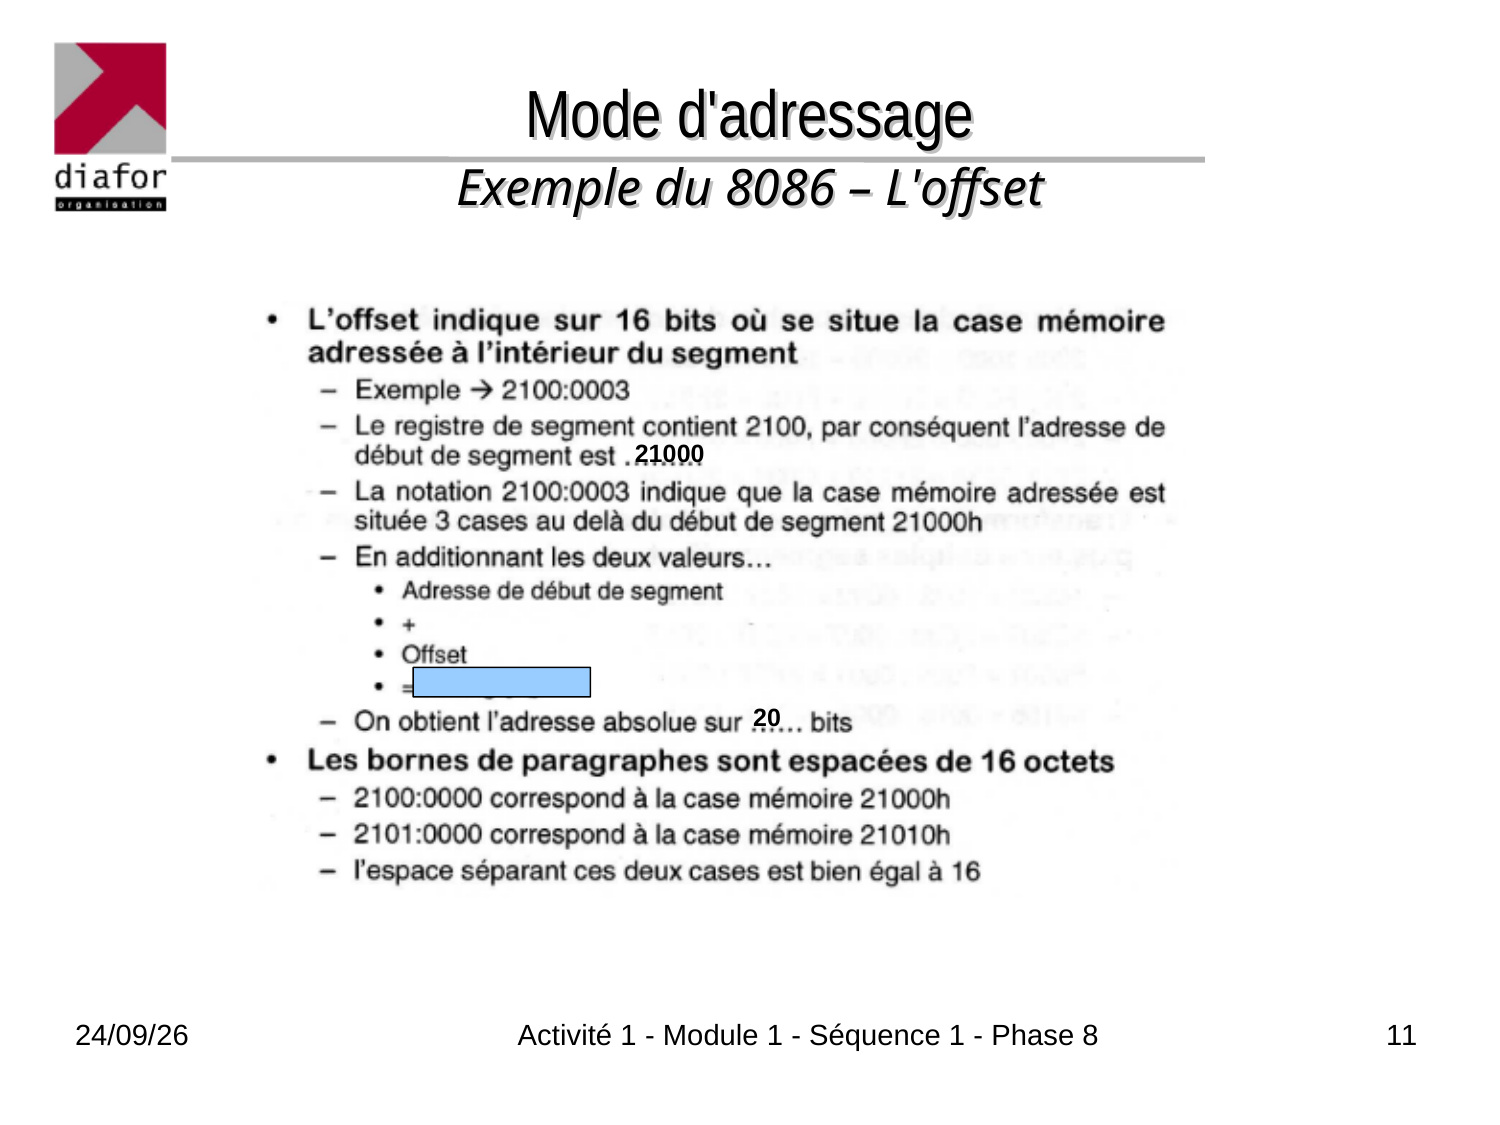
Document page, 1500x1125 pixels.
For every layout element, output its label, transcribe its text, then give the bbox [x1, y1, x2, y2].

text_box [413, 667, 591, 697]
title Mode d'adressage Exemple du 8086 – L'offset [75, 45, 1426, 250]
picture [53, 42, 168, 213]
picture [248, 301, 1186, 898]
text_box 20 [738, 700, 796, 739]
text_box 21000 [620, 436, 798, 475]
